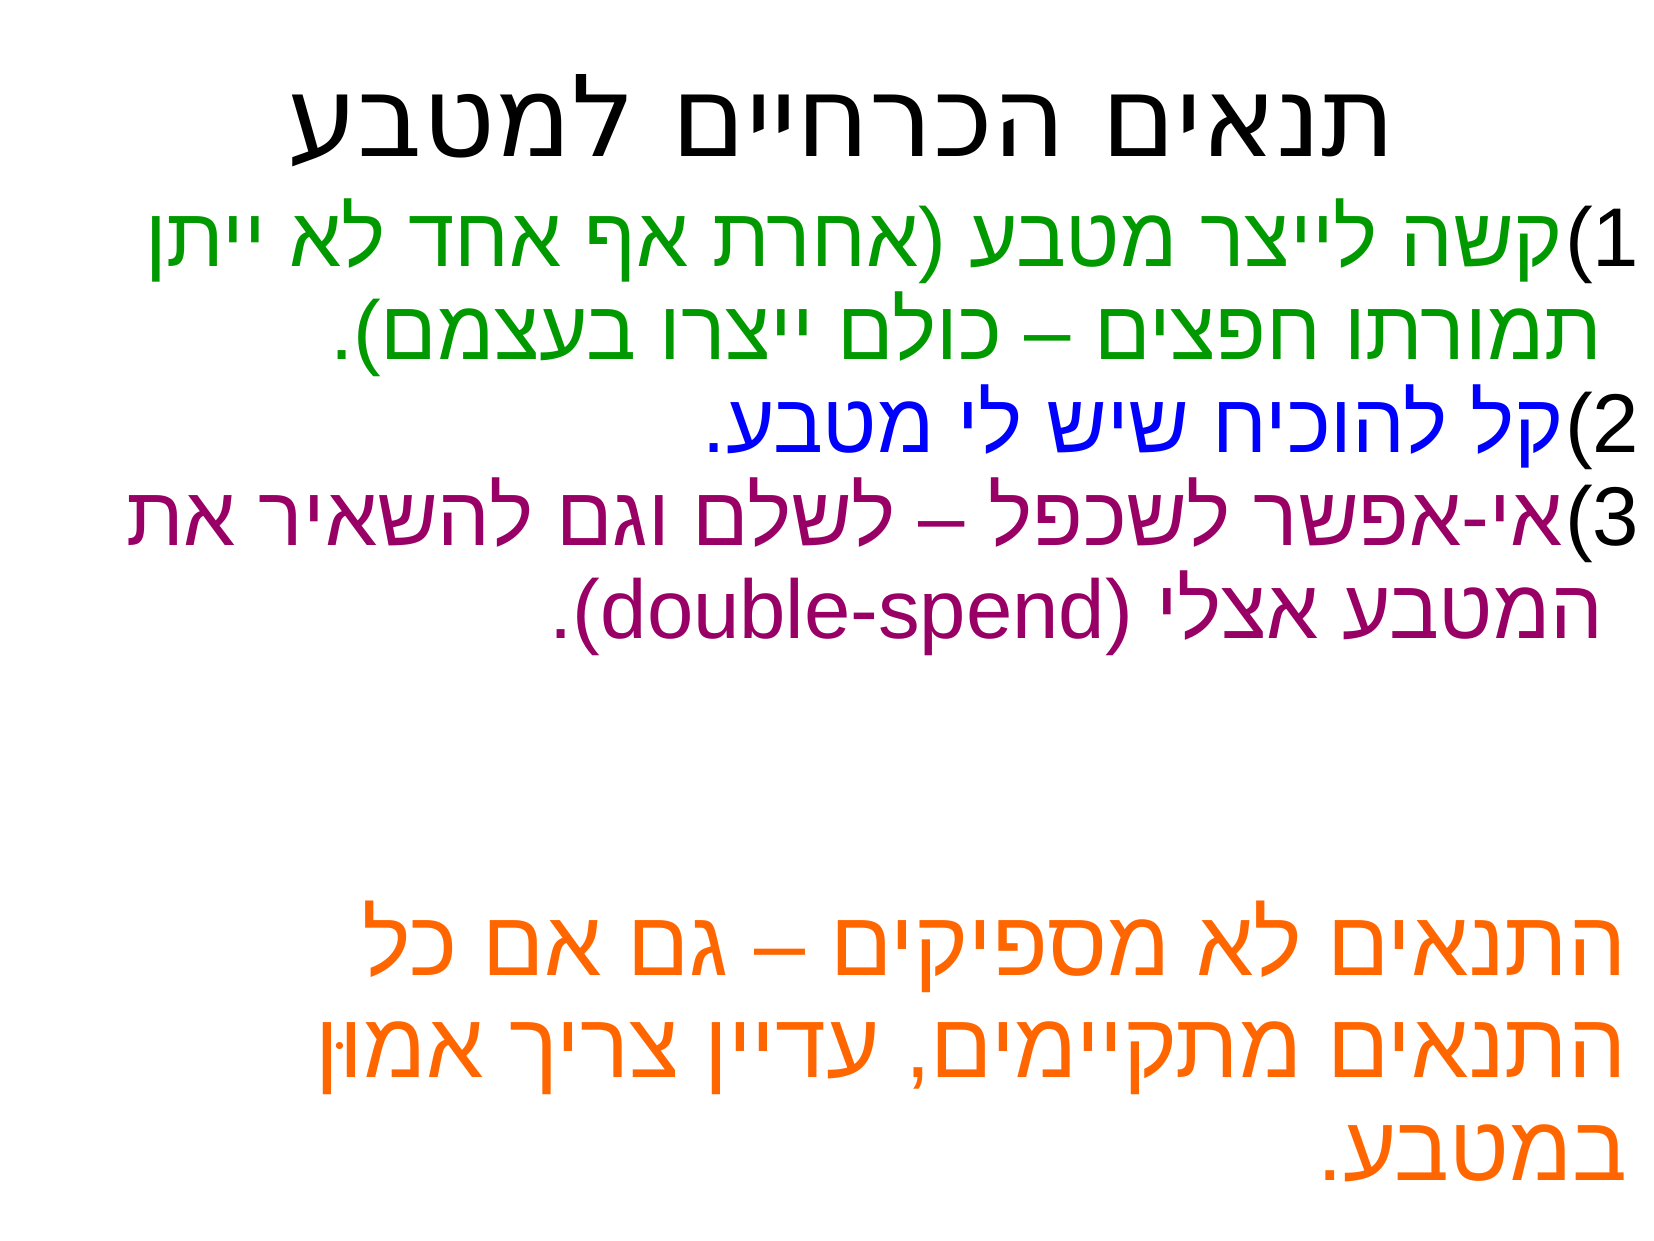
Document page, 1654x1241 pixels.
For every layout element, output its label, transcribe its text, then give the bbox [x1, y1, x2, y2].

text_box תנאים הכרחיים למטבע [60, 45, 1624, 191]
text_box התנאים לא מספיקים – גם אם כל התנאים מתקיימים, עדיין צריך אמוּן במטבע. [45, 885, 1643, 1208]
text_box קשה לייצר מטבע (אחרת אף אחד לא ייתן תמורתו חפצים – כולם ייצרו בעצמם). קל להוכיח שיש לי מטבע. אי-אפשר לשכפל – לשלם וגם להשאיר את המטבע אצלי (double-spend). [75, 183, 1654, 714]
